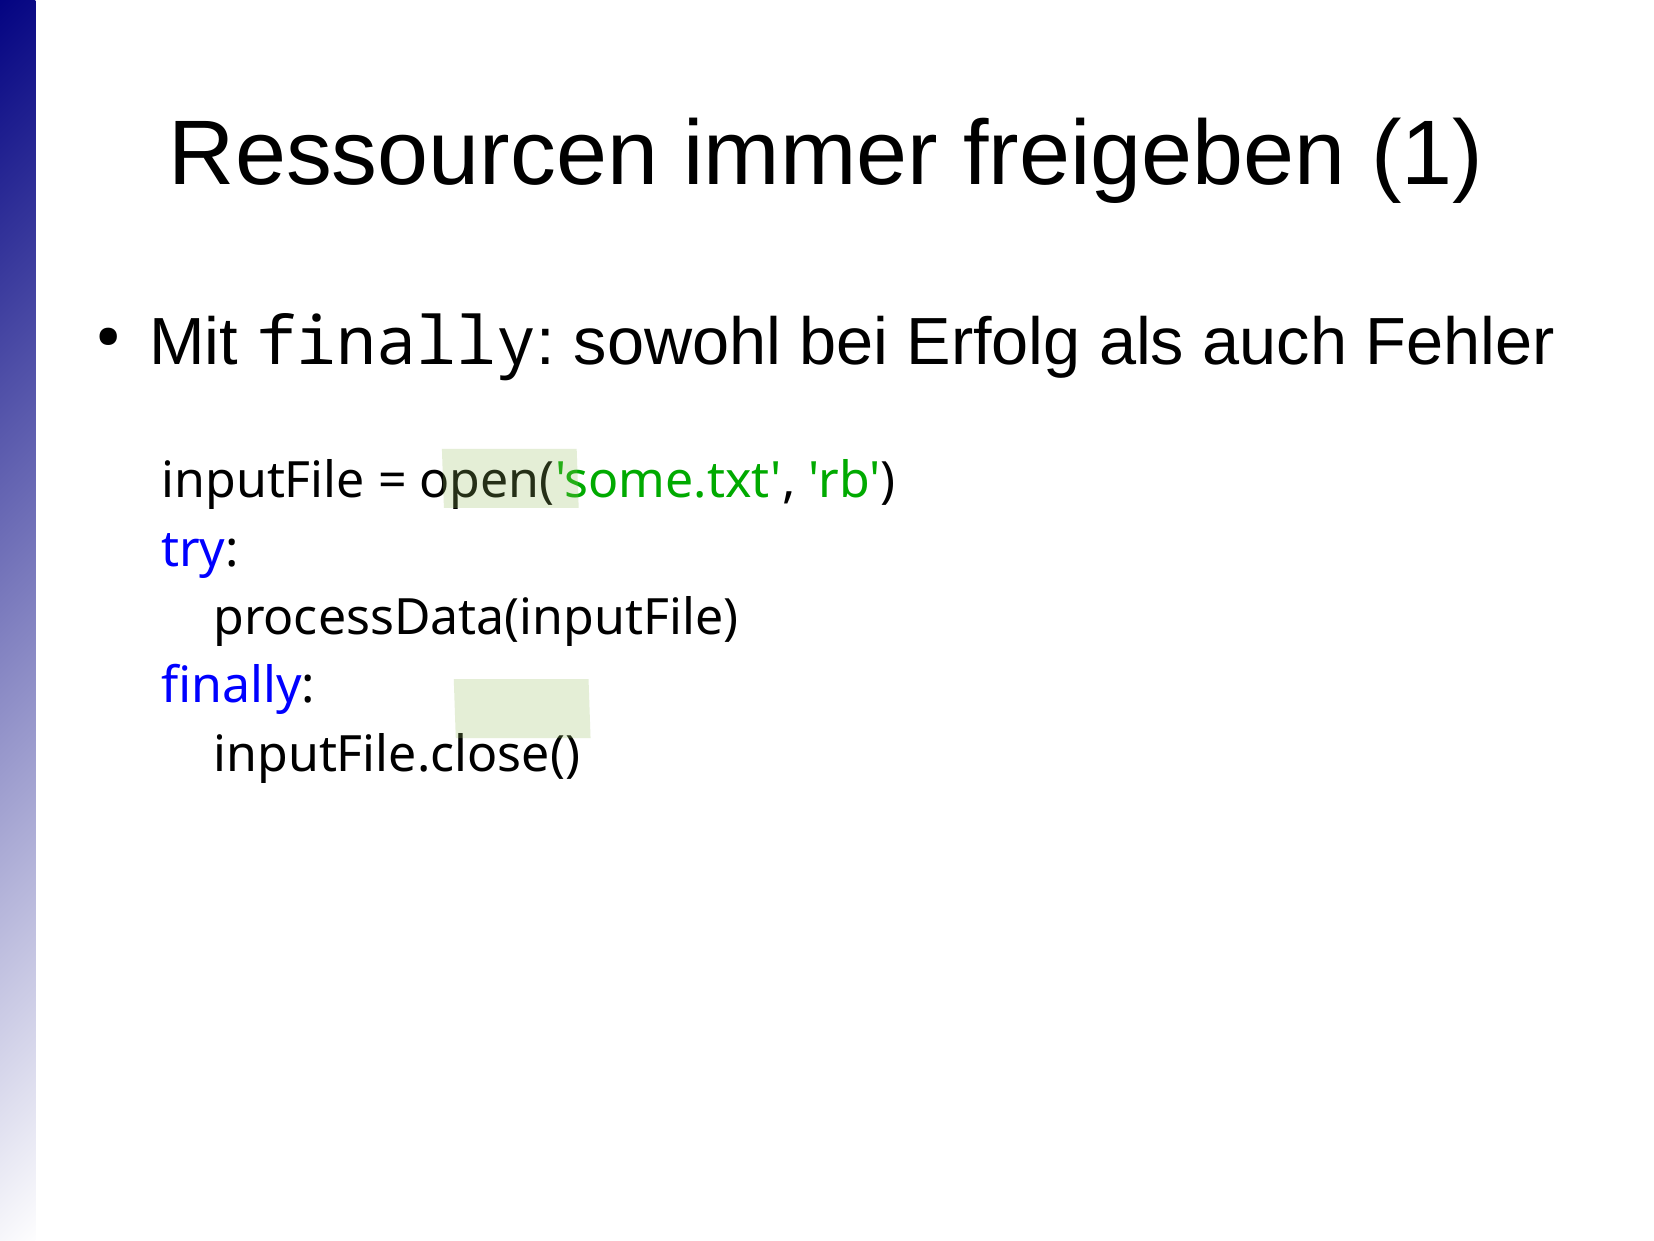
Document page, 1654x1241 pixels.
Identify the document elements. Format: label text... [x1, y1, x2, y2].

title Ressourcen immer freigeben (1) [82, 49, 1571, 257]
list Mit finally: sowohl bei Erfolg als auch Fehler [78, 292, 1567, 402]
text_box [441, 448, 579, 508]
text_box [453, 679, 591, 739]
text_box inputFile = open('some.txt', 'rb') try: processData(inputFile) finally: inputFile.close() [94, 437, 1548, 746]
